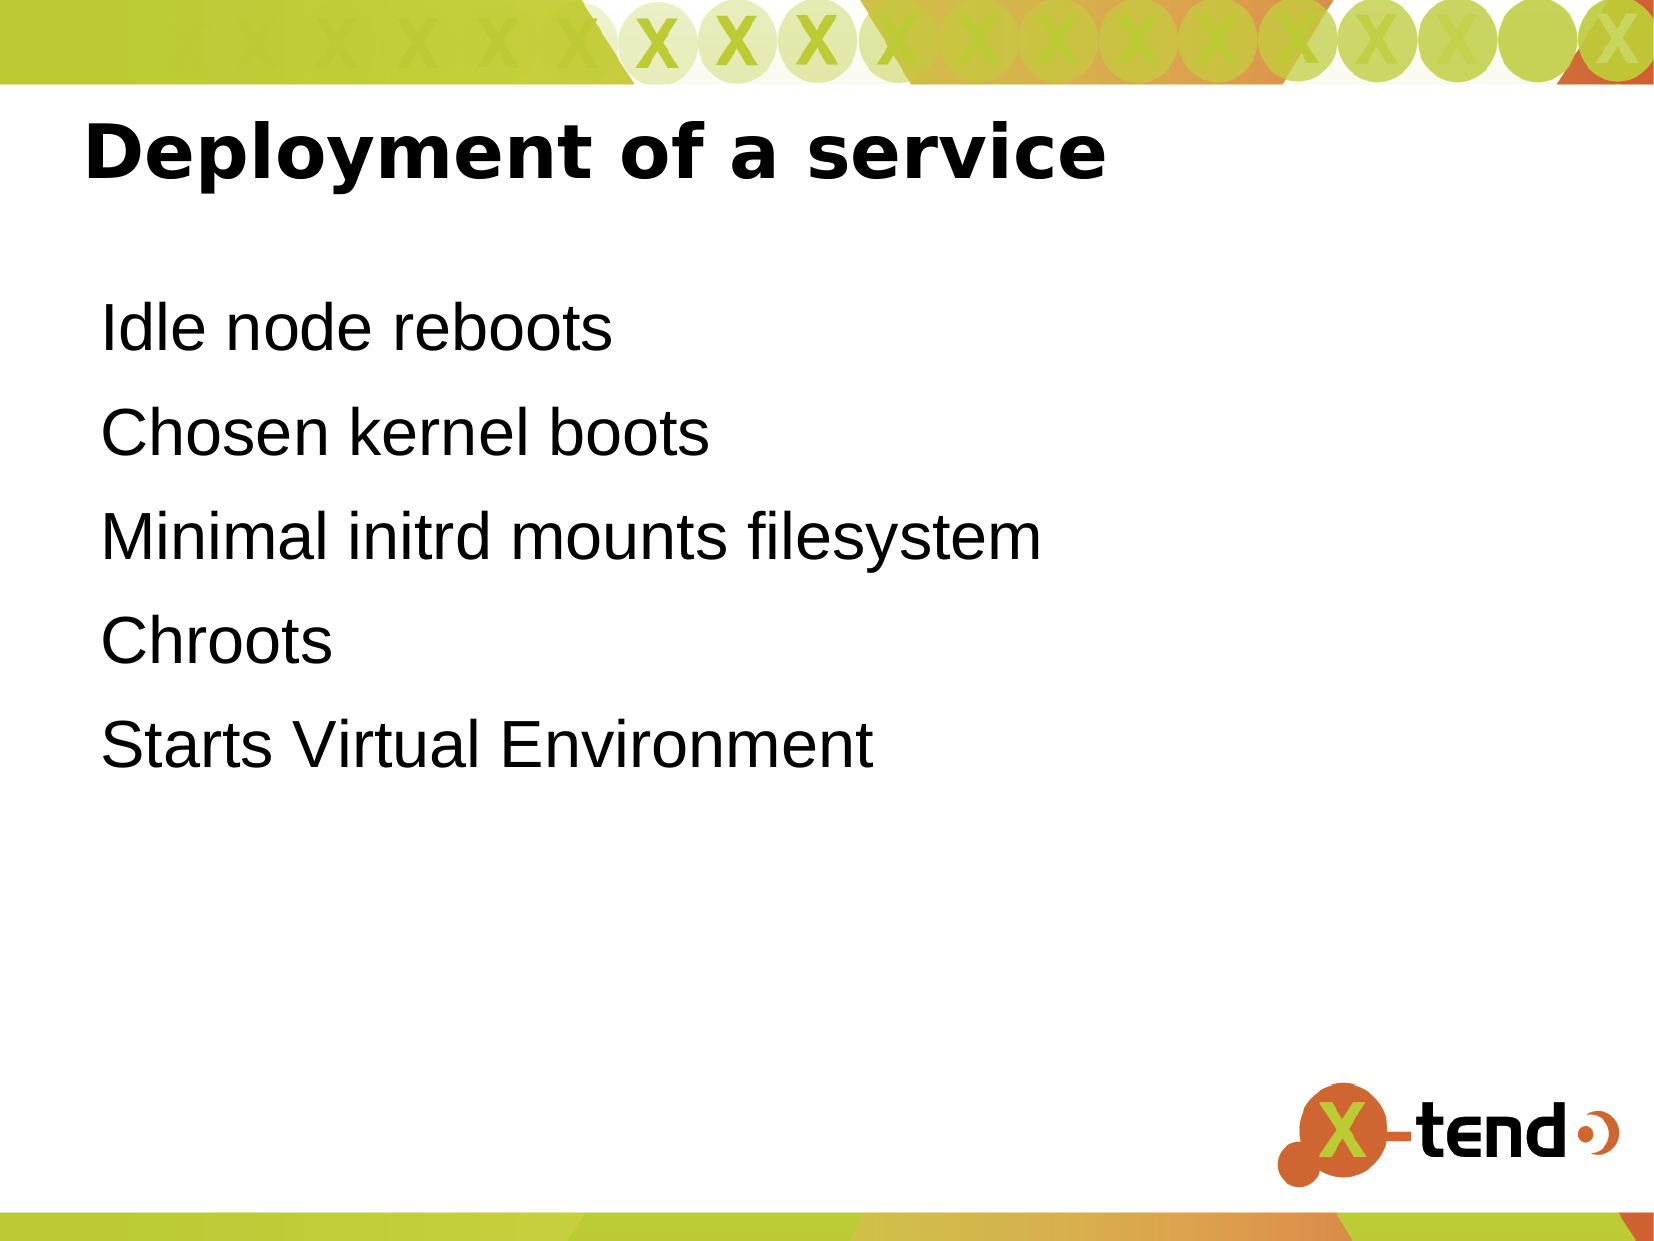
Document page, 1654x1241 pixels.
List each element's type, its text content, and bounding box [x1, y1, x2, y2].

picture [0, 0, 1654, 1241]
title Deployment of a service [82, 49, 1571, 257]
list Idle node reboots Chosen kernel boots Minimal initrd mounts filesystem Chroots Starts Virtual Environment [82, 290, 1571, 1109]
